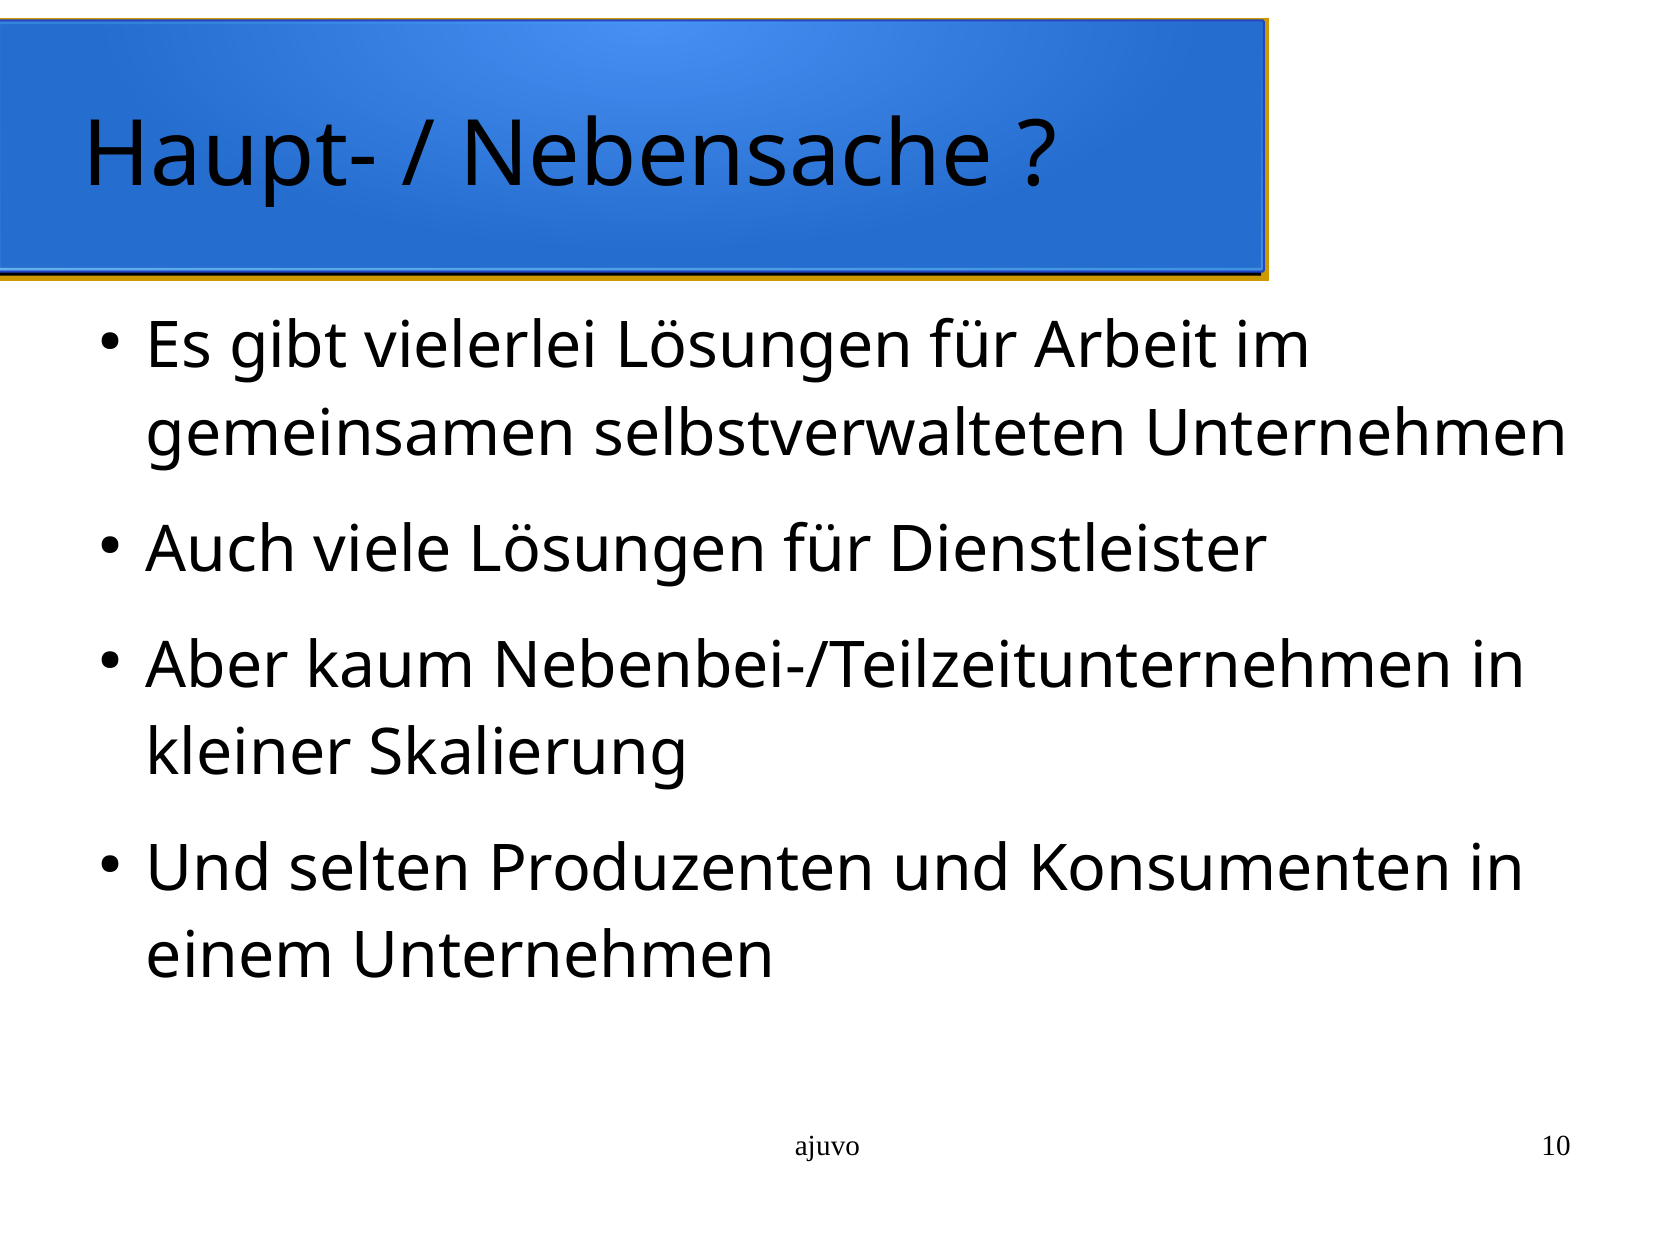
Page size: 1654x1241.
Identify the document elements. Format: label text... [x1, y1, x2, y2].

list Es gibt vielerlei Lösungen für Arbeit im gemeinsamen selbstverwalteten Unternehmen Auch viele Lösungen für Dienstleister Aber kaum Nebenbei-/Teilzeitunternehmen in kleiner Skalierung Und selten Produzenten und Konsumenten in einem Unternehmen [82, 299, 1571, 1019]
title Haupt- / Nebensache ? [82, 47, 1235, 252]
